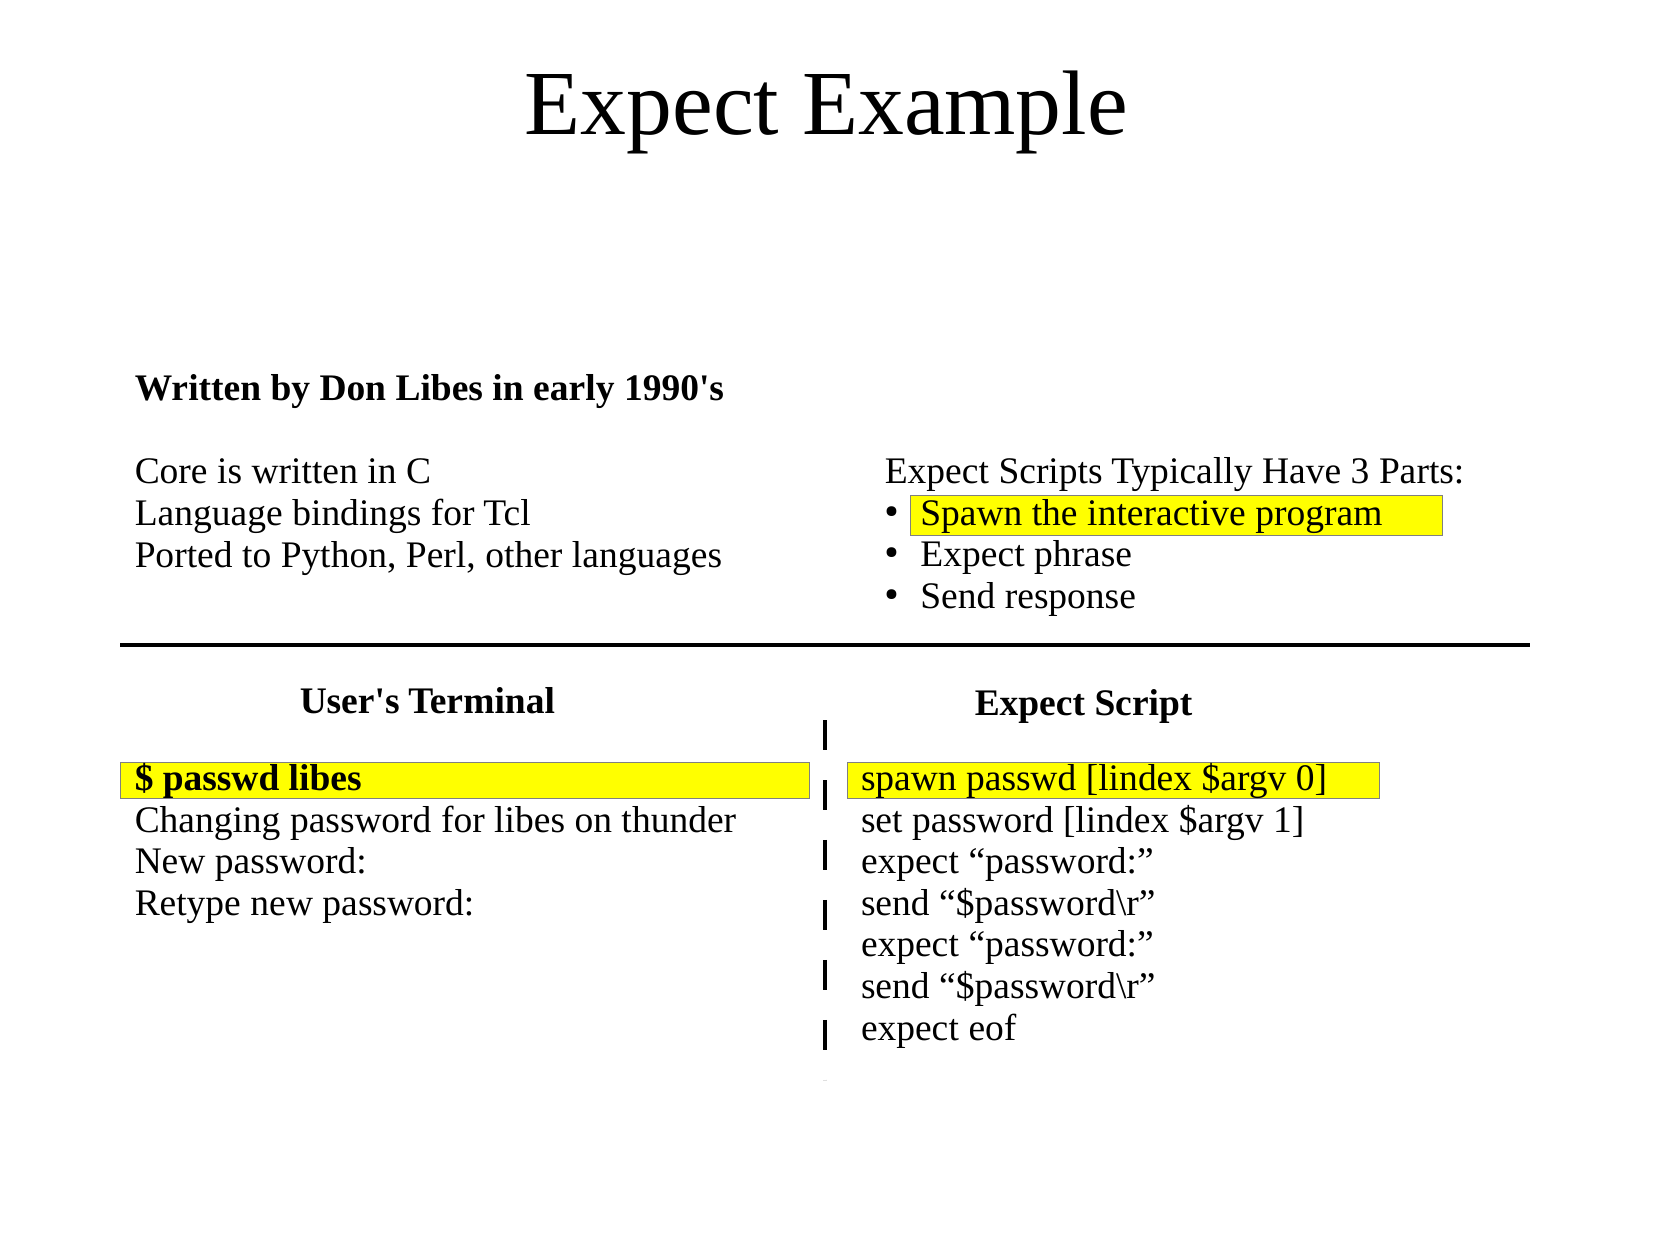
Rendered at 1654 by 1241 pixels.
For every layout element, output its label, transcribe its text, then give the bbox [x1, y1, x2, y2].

text_box Written by Don Libes in early 1990's Core is written in C Language bindings for Tcl Ported to Python, Perl, other languages [120, 360, 741, 583]
title Expect Example [82, 52, 1571, 155]
text_box [752, 762, 810, 799]
text_box [1343, 762, 1380, 799]
text_box $ passwd libes Changing password for libes on thunder New password: Retype new password: [120, 749, 752, 931]
text_box Expect Script [960, 675, 1208, 732]
text_box spawn passwd [lindex $argv 0] set password [lindex $argv 1] expect “password:” send “$password\r” expect “password:” send “$password\r” expect eof [846, 749, 1343, 1056]
text_box Expect Scripts Typically Have 3 Parts: Spawn the interactive program Expect phrase Send response [870, 442, 1482, 624]
text_box User's Terminal [285, 672, 570, 729]
